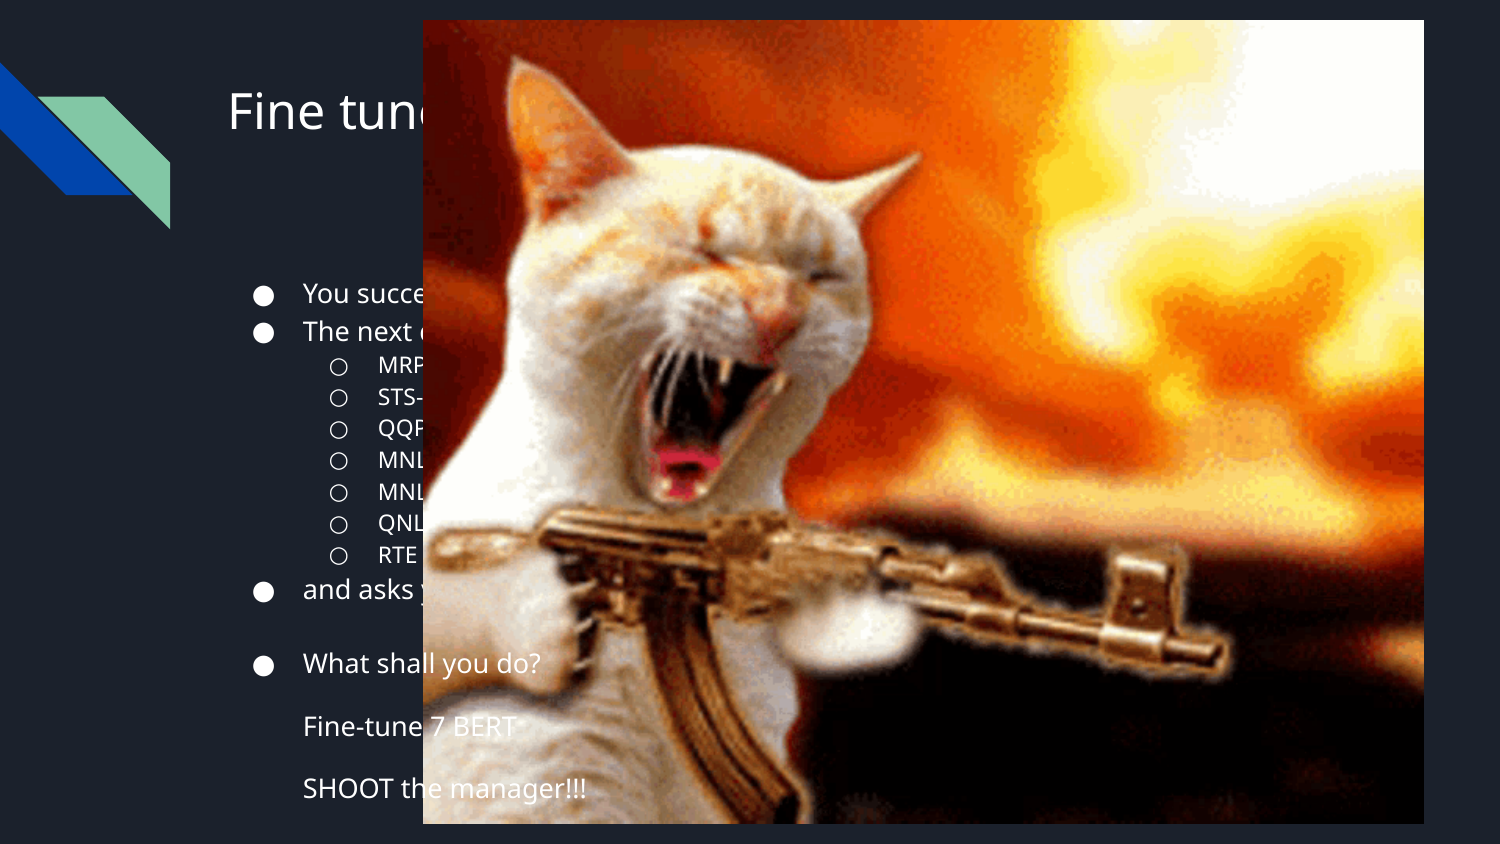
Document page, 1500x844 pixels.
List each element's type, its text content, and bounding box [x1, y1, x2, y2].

picture [423, 20, 1424, 824]
title Fine tune another BERT [212, 64, 423, 215]
text_box What shall you do? Fine-tune 7 BERT SHOOT the manager!!! [212, 627, 784, 826]
list You successfully accomplished the task and the product manager seems satisfied The next day, your product manager finds you SEVEN dataset called MRPC STS-B QQP MNLIm MNLImm QNLI RTE and asks you to do a bunch of jobs [212, 257, 423, 622]
